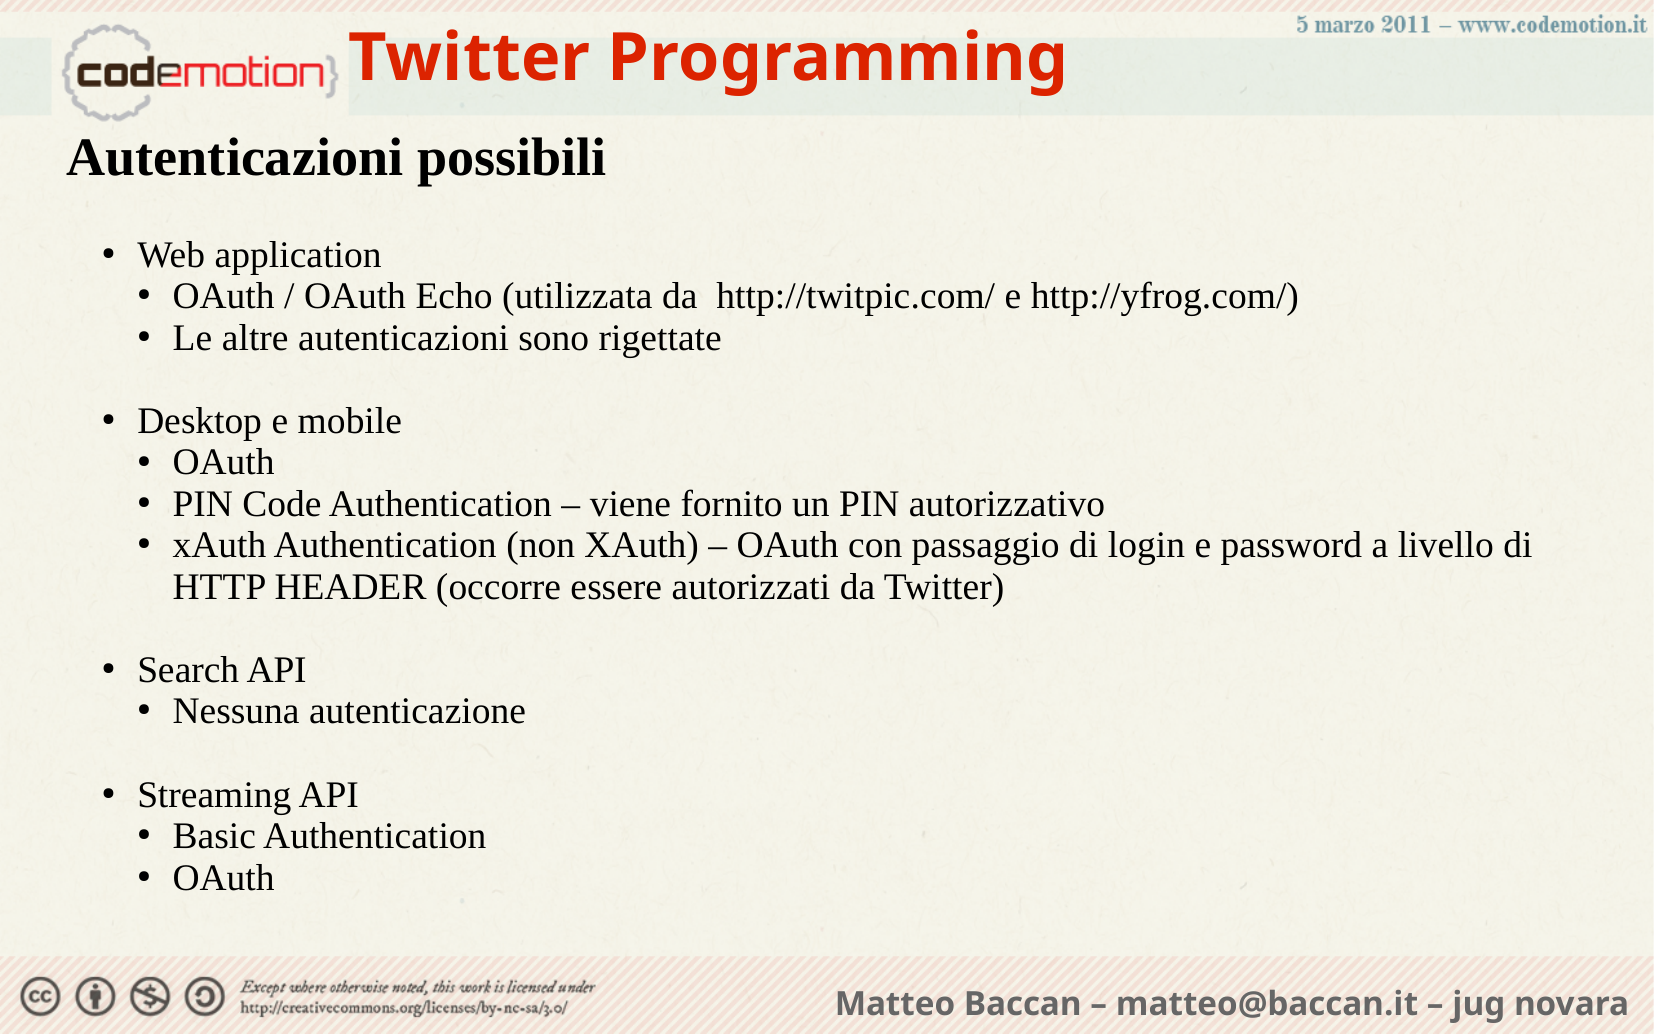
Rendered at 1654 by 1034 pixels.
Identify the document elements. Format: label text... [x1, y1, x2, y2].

text_box Autenticazioni possibili Web application OAuth / OAuth Echo (utilizzata da http://twitpic.com/ e http://yfrog.com/) Le altre autenticazioni sono rigettate Desktop e mobile OAuth PIN Code Authentication – viene fornito un PIN autorizzativo xAuth Authentication (non XAuth) – OAuth con passaggio di login e password a livello di HTTP HEADER (occorre essere autorizzati da Twitter) Search API Nessuna autenticazione Streaming API Basic Authentication OAuth [51, 120, 1589, 933]
title Twitter Programming [348, 5, 1609, 103]
picture [0, 0, 1654, 1034]
